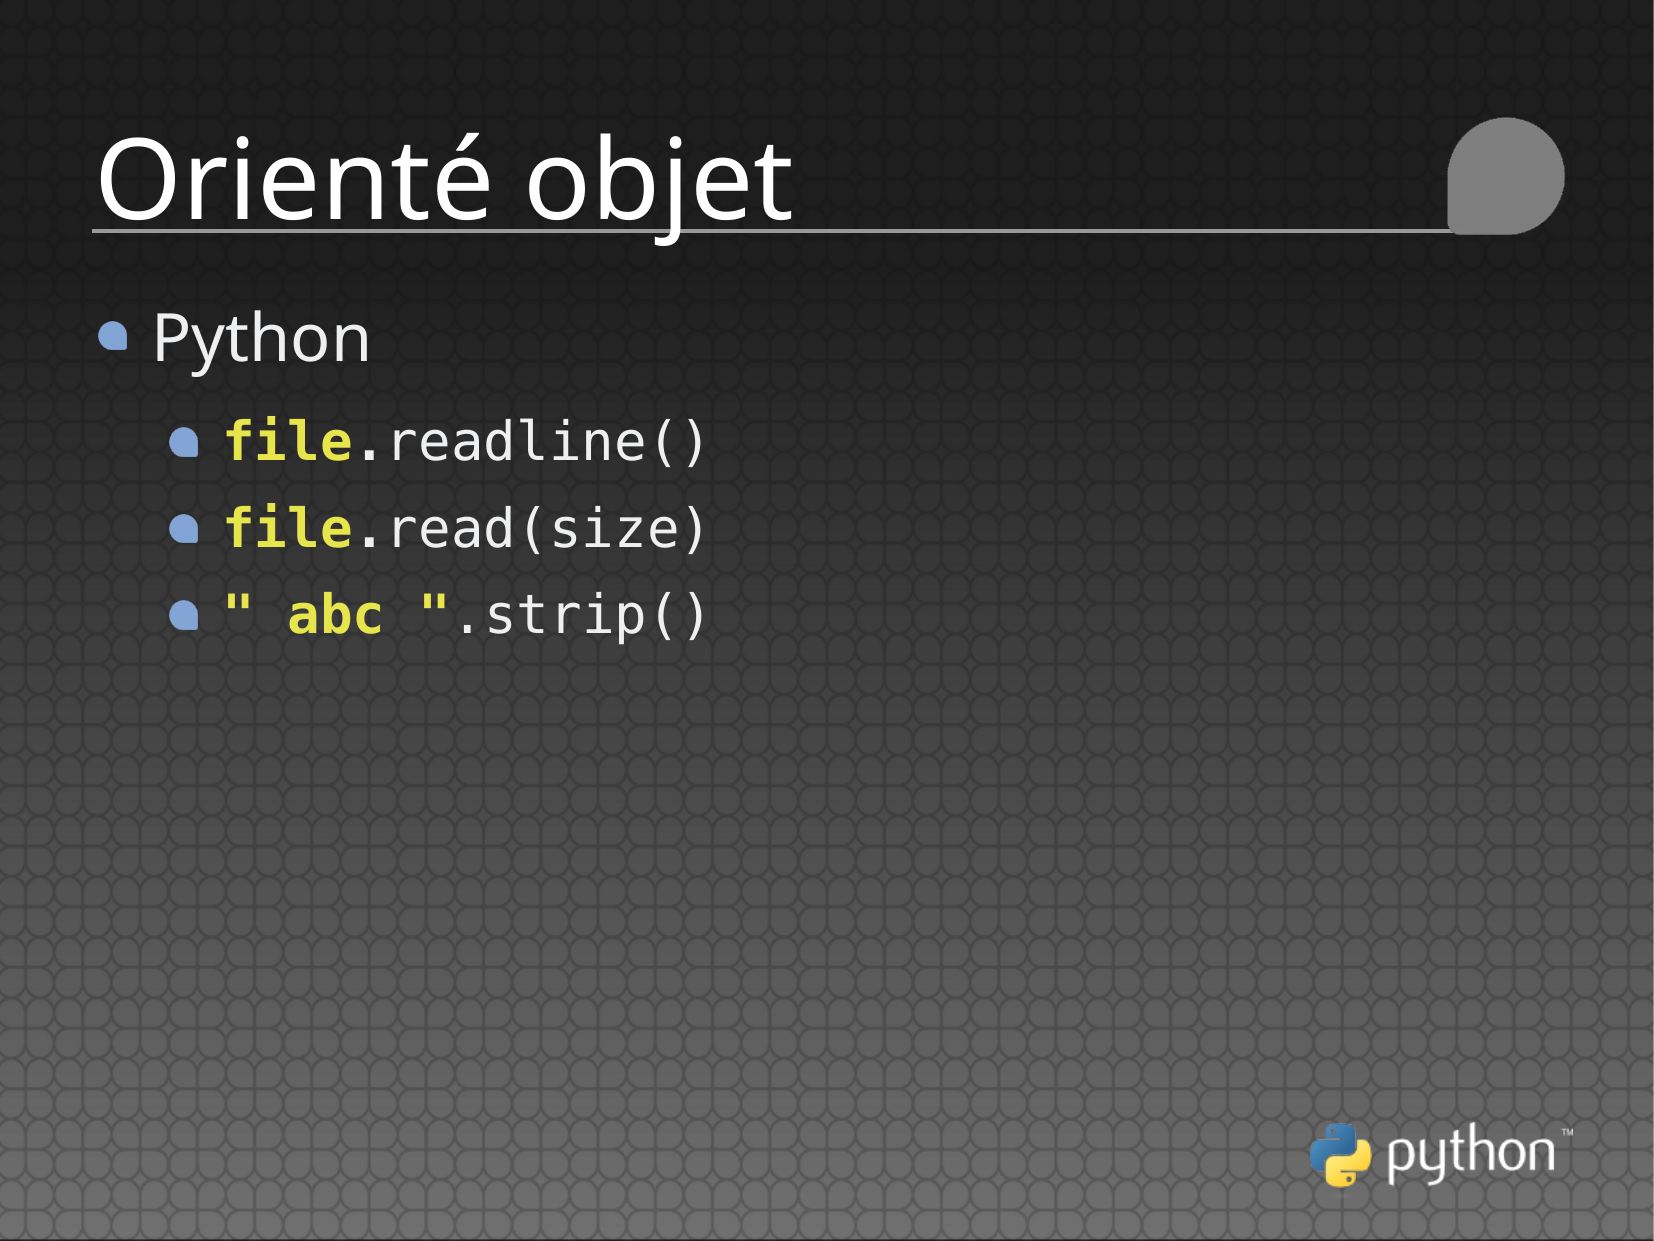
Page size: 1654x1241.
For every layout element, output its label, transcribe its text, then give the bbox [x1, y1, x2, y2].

title Orienté objet [94, 100, 1426, 251]
picture [0, 0, 1654, 1241]
list Python file.readline() file.read(size) " abc ".strip() [80, 290, 1569, 1094]
